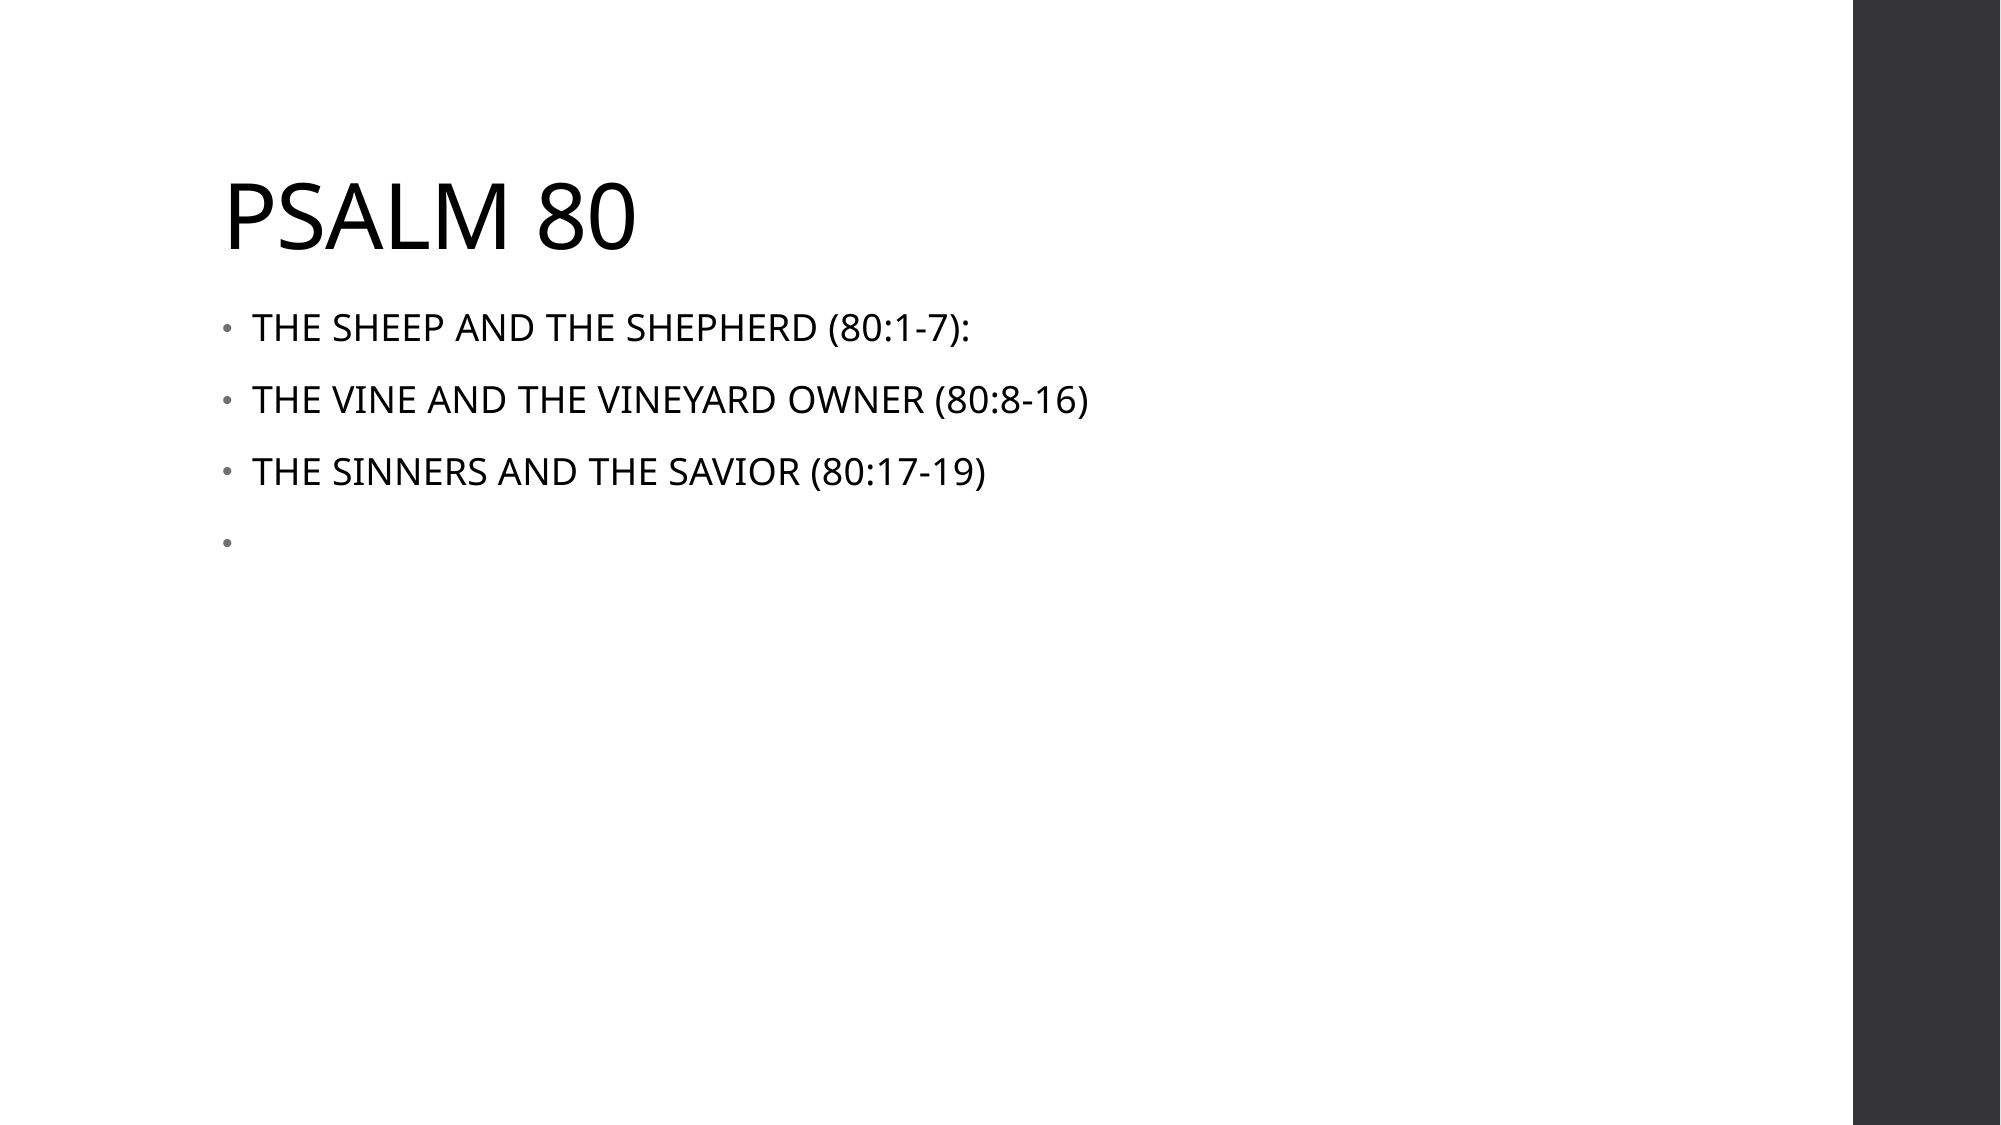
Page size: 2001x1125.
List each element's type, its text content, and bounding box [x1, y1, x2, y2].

list THE SHEEP AND THE SHEPHERD (80:1-7): THE VINE AND THE VINEYARD OWNER (80:8-16) THE SINNERS AND THE SAVIOR (80:17-19) [206, 299, 1617, 1014]
title PSALM 80 [206, 60, 1797, 278]
